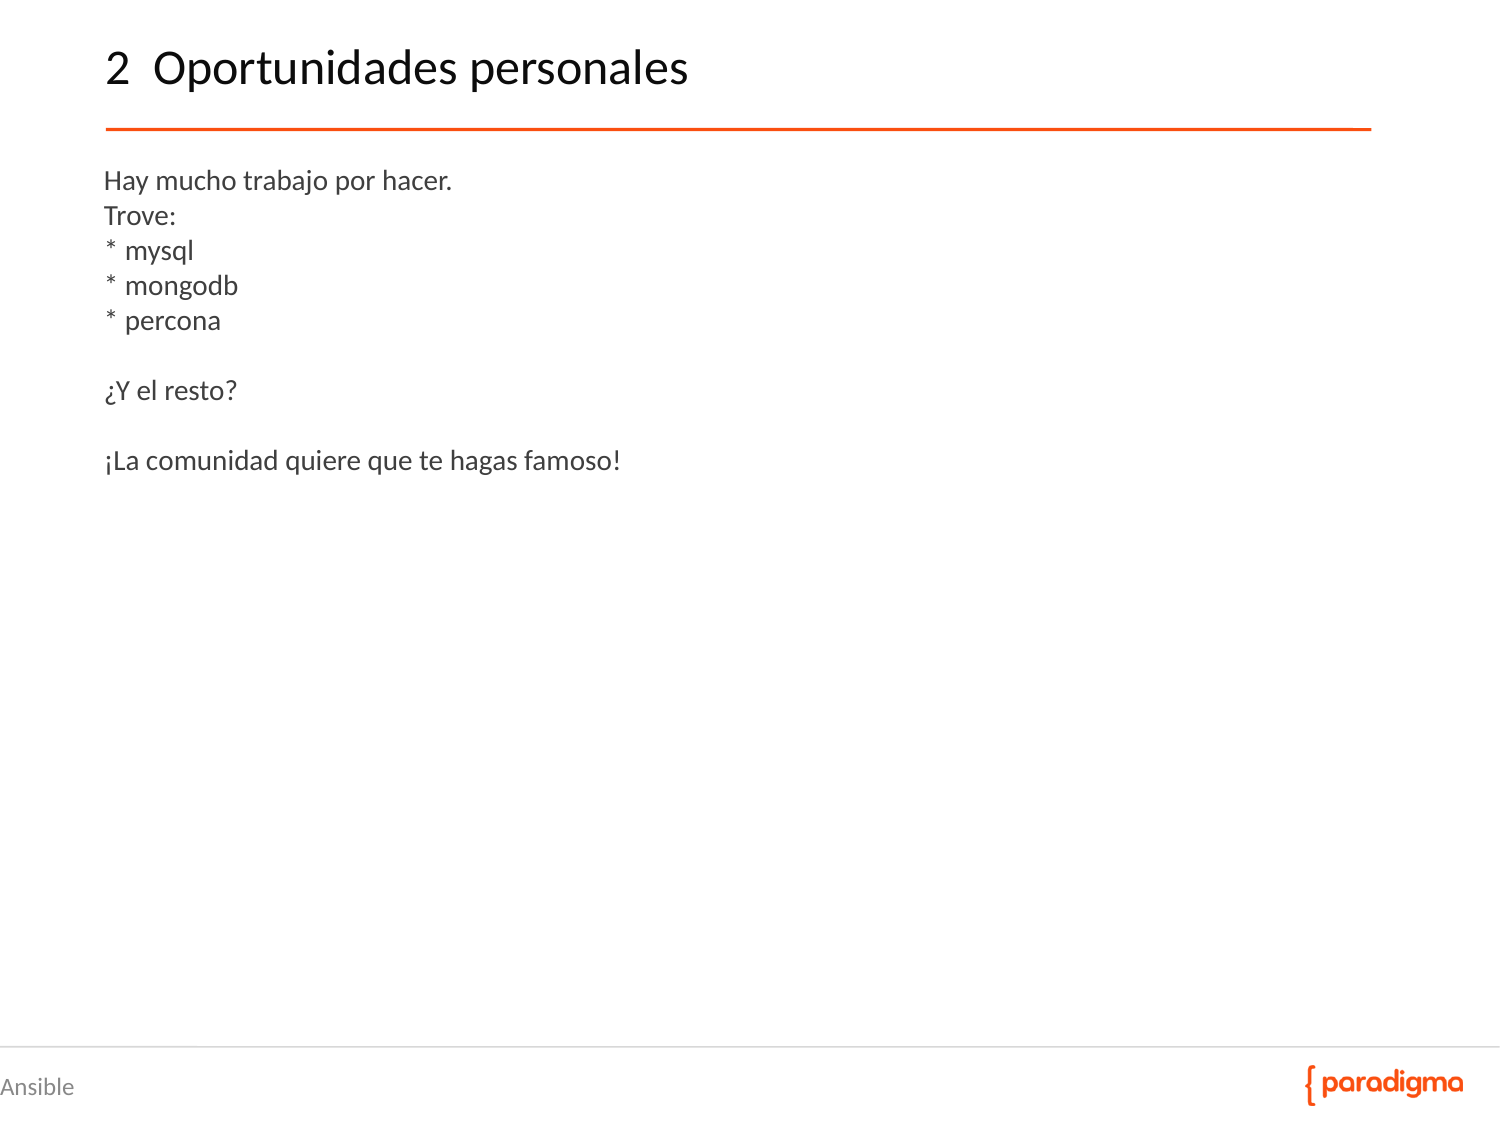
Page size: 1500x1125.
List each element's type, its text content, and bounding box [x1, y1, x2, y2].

picture [1305, 1065, 1463, 1107]
text_box Hay mucho trabajo por hacer. Trove: * mysql * mongodb * percona ¿Y el resto? ¡La comunidad quiere que te hagas famoso! [104, 154, 1393, 932]
text_box 2 Oportunidades personales [105, 0, 1395, 130]
text_box Ansible [0, 1048, 1223, 1125]
